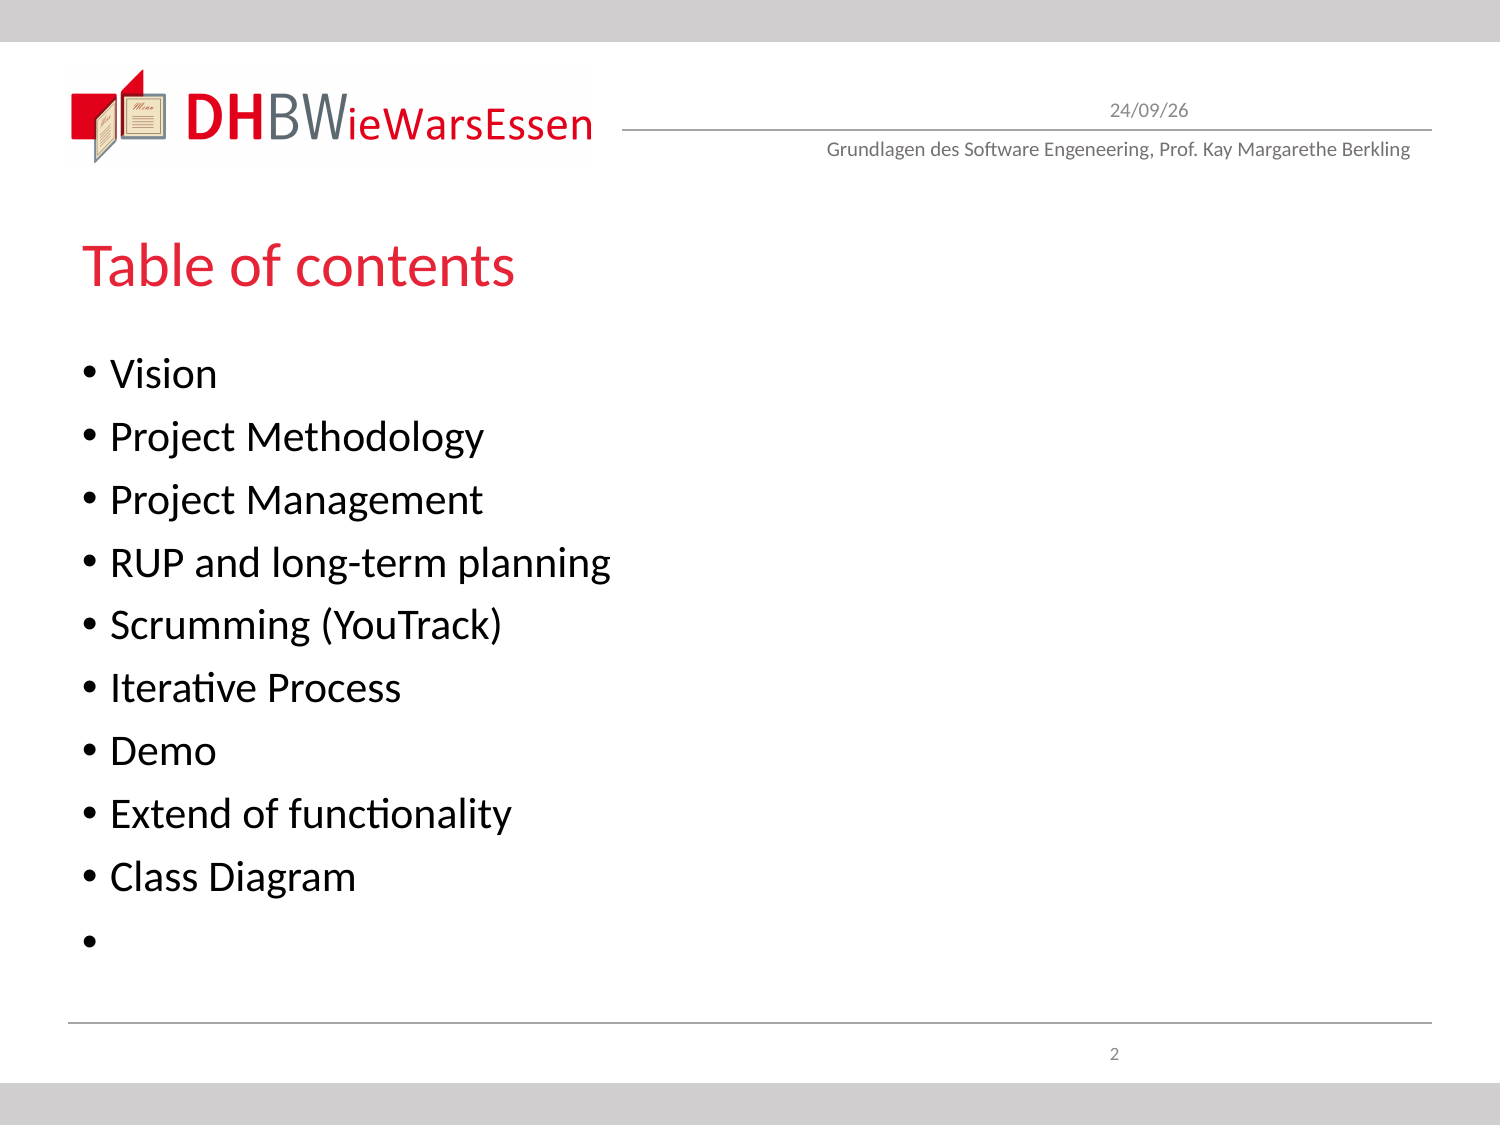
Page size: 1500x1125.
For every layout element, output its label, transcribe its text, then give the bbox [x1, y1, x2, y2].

list Table of contents [67, 224, 1433, 344]
list Vision Project Methodology Project Management RUP and long-term planning Scrumming (YouTrack) Iterative Process Demo Extend of functionality Class Diagram [67, 344, 1433, 1002]
